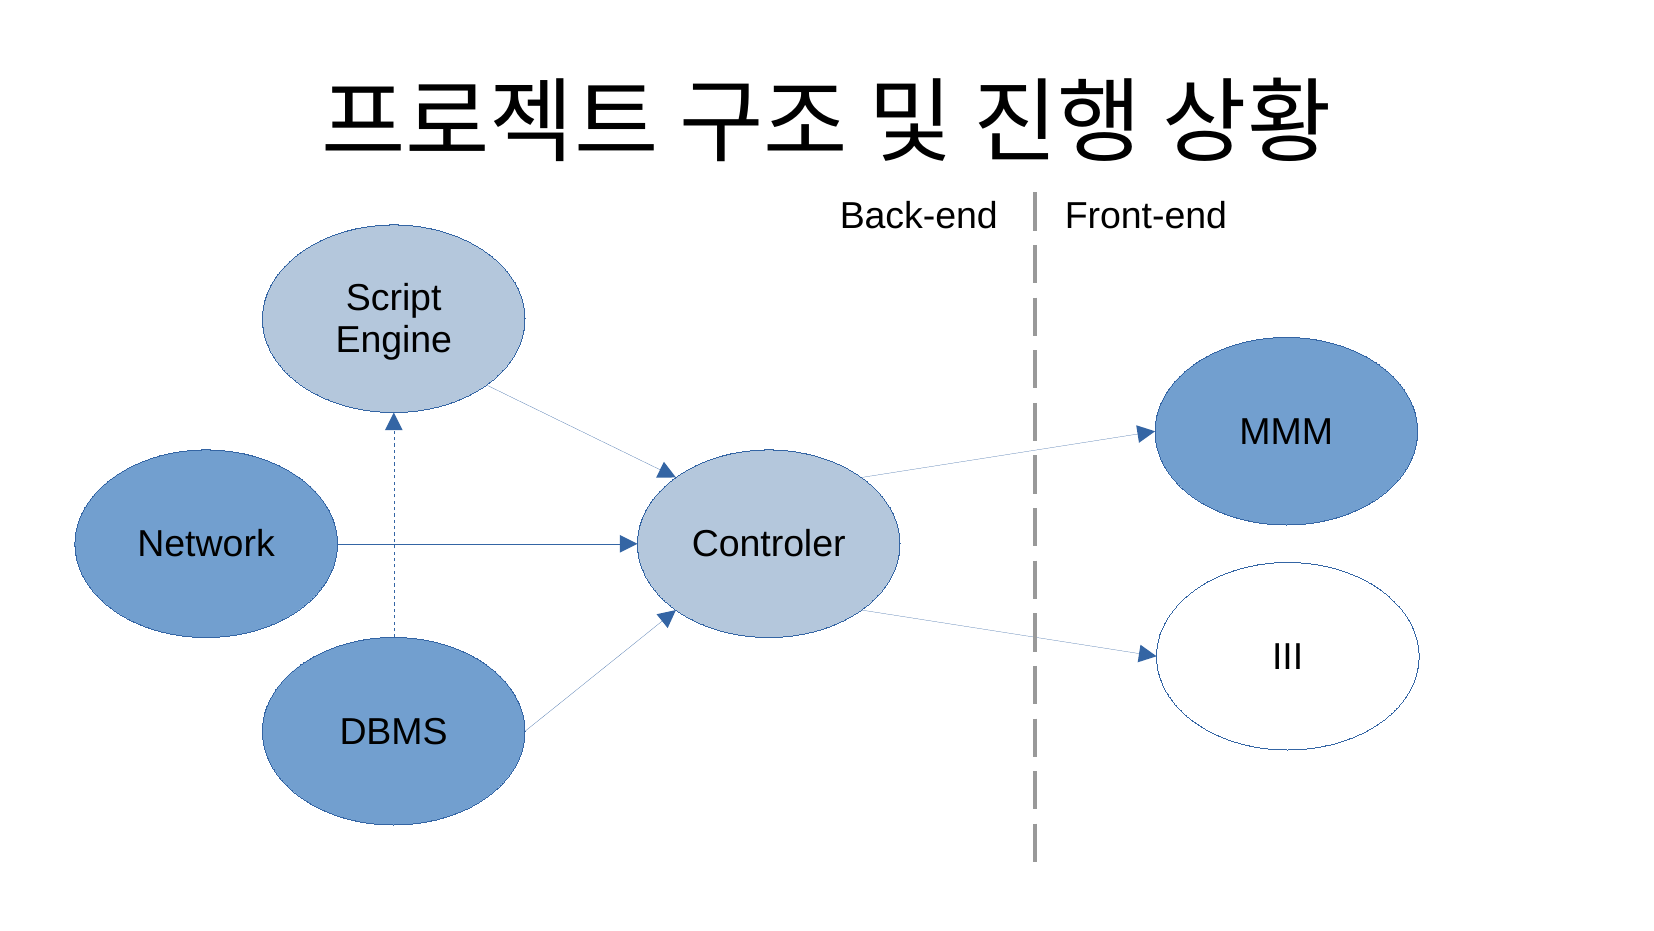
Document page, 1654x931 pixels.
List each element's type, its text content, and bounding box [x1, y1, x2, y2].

text_box Front-end [1050, 187, 1463, 245]
text_box Back-end [825, 187, 1013, 287]
text_box III [1156, 562, 1420, 751]
text_box Script Engine [262, 224, 526, 413]
text_box DBMS [262, 637, 525, 826]
title 프로젝트 구조 및 진행 상황 [82, 37, 1571, 193]
text_box Network [74, 449, 338, 638]
text_box Controler [637, 449, 901, 638]
text_box MMM [1155, 337, 1418, 526]
